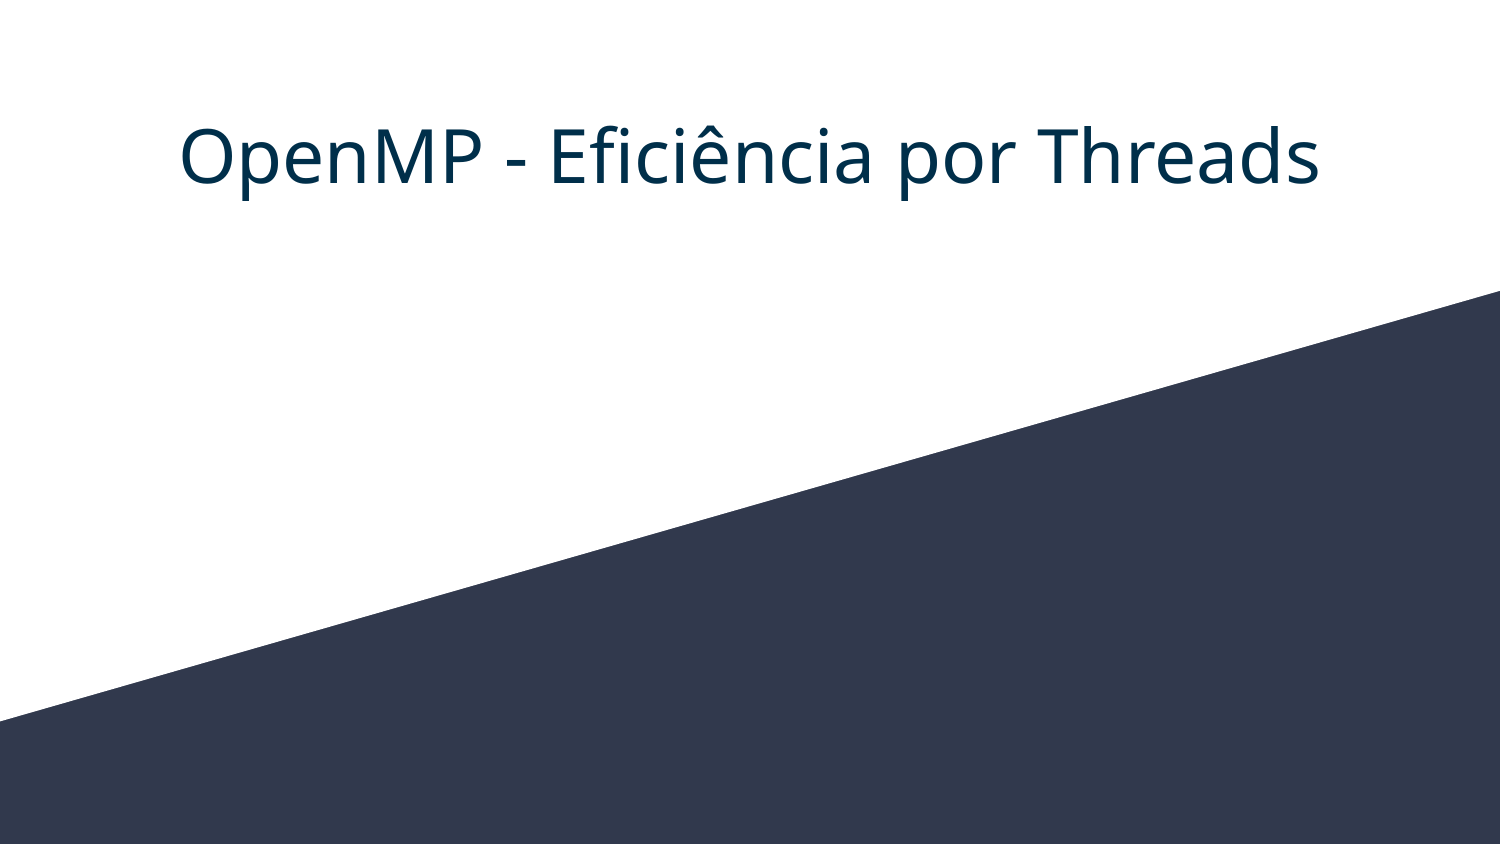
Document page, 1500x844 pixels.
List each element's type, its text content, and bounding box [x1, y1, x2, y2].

title OpenMP - Eficiência por Threads [51, 88, 1449, 299]
